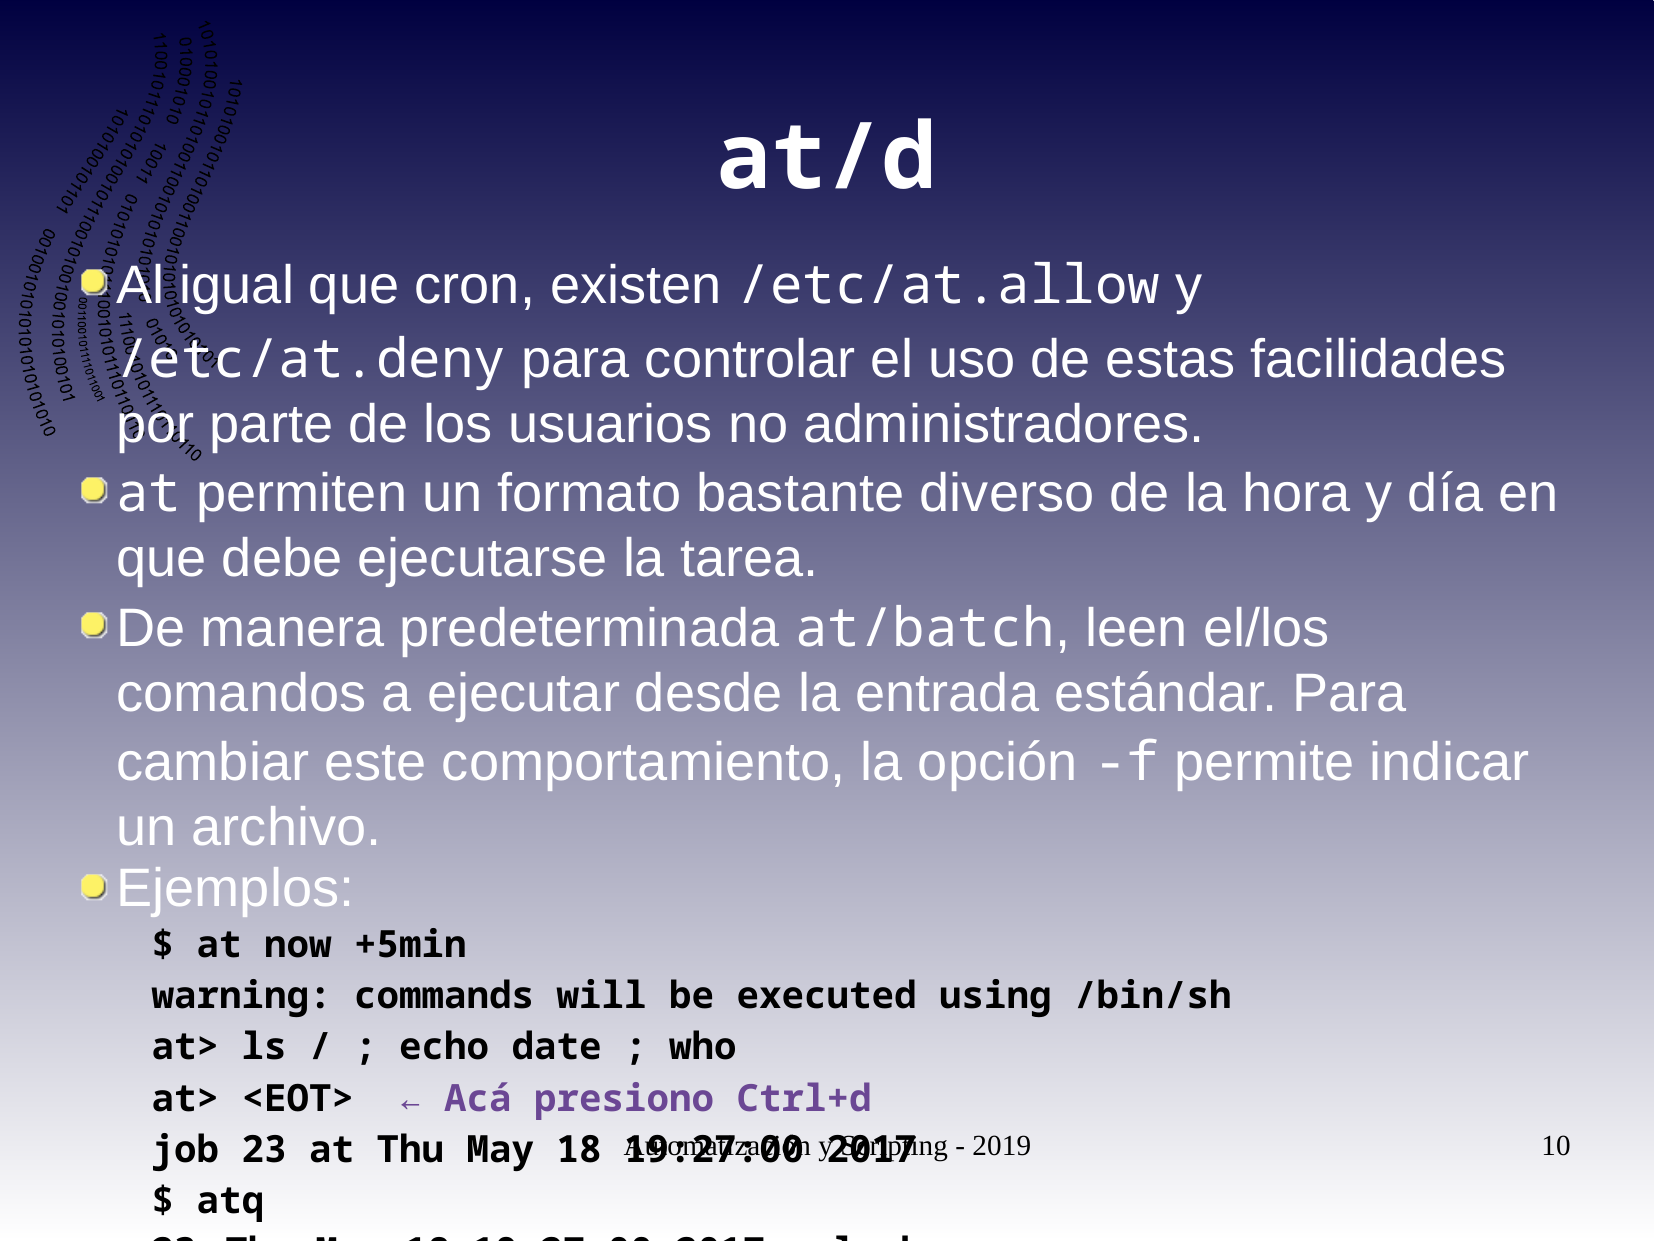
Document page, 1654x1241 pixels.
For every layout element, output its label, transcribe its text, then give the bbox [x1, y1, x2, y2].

text_box Al igual que cron, existen /etc/at.allow y /etc/at.deny para controlar el uso de estas facilidades por parte de los usuarios no administradores. at permiten un formato bastante diverso de la hora y día en que debe ejecutarse la tarea. De manera predeterminada at/batch, leen el/los comandos a ejecutar desde la entrada estándar. Para cambiar este comportamiento, la opción -f permite indicar un archivo. Ejemplos: $ at now +5min warning: commands will be executed using /bin/sh at> ls / ; echo date ; who at> <EOT> ← Acá presiono Ctrl+d job 23 at Thu May 18 19:27:00 2017 $ atq 23 Thu May 18 19:27:00 2017 a lechnerm [65, 237, 1588, 1189]
picture [18, 20, 243, 461]
title at/d [243, 49, 1571, 237]
